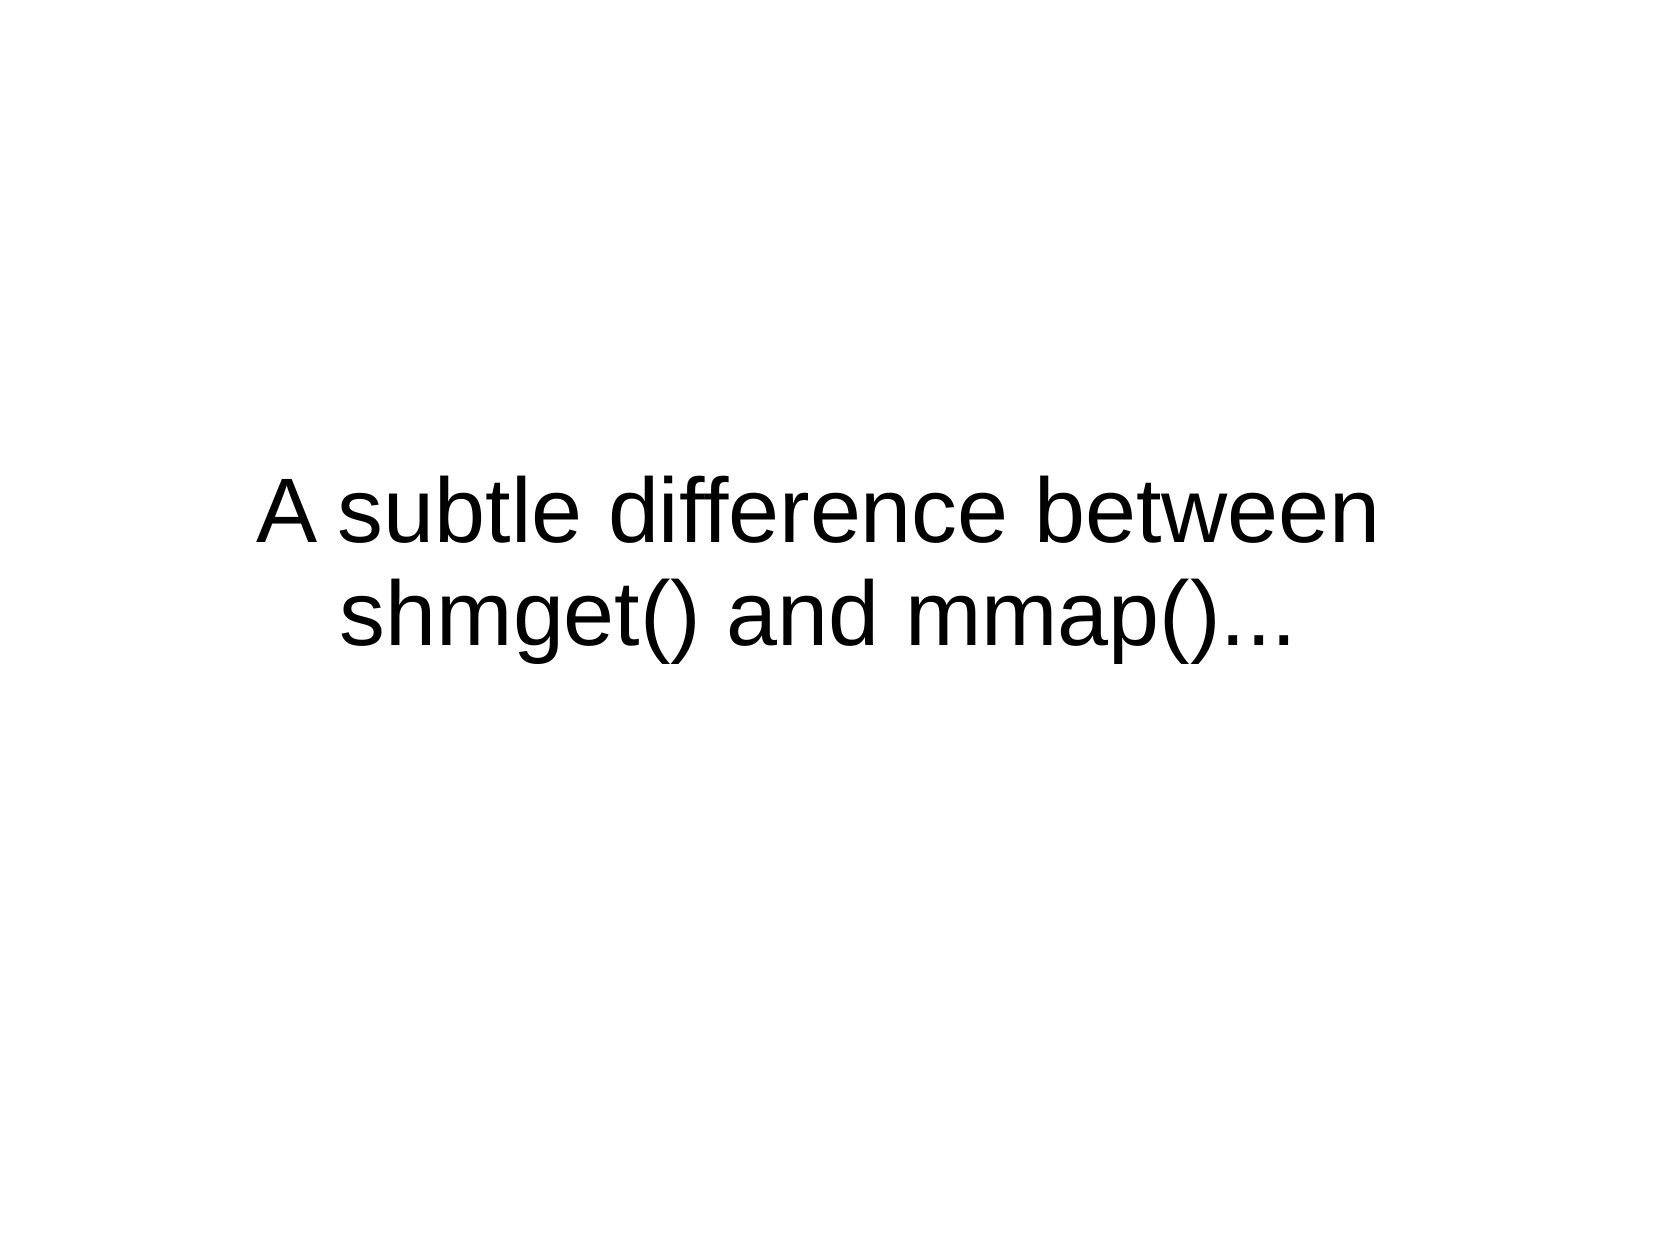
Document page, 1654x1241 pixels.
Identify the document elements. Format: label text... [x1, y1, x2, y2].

title A subtle difference between shmget() and mmap()... [75, 459, 1564, 768]
